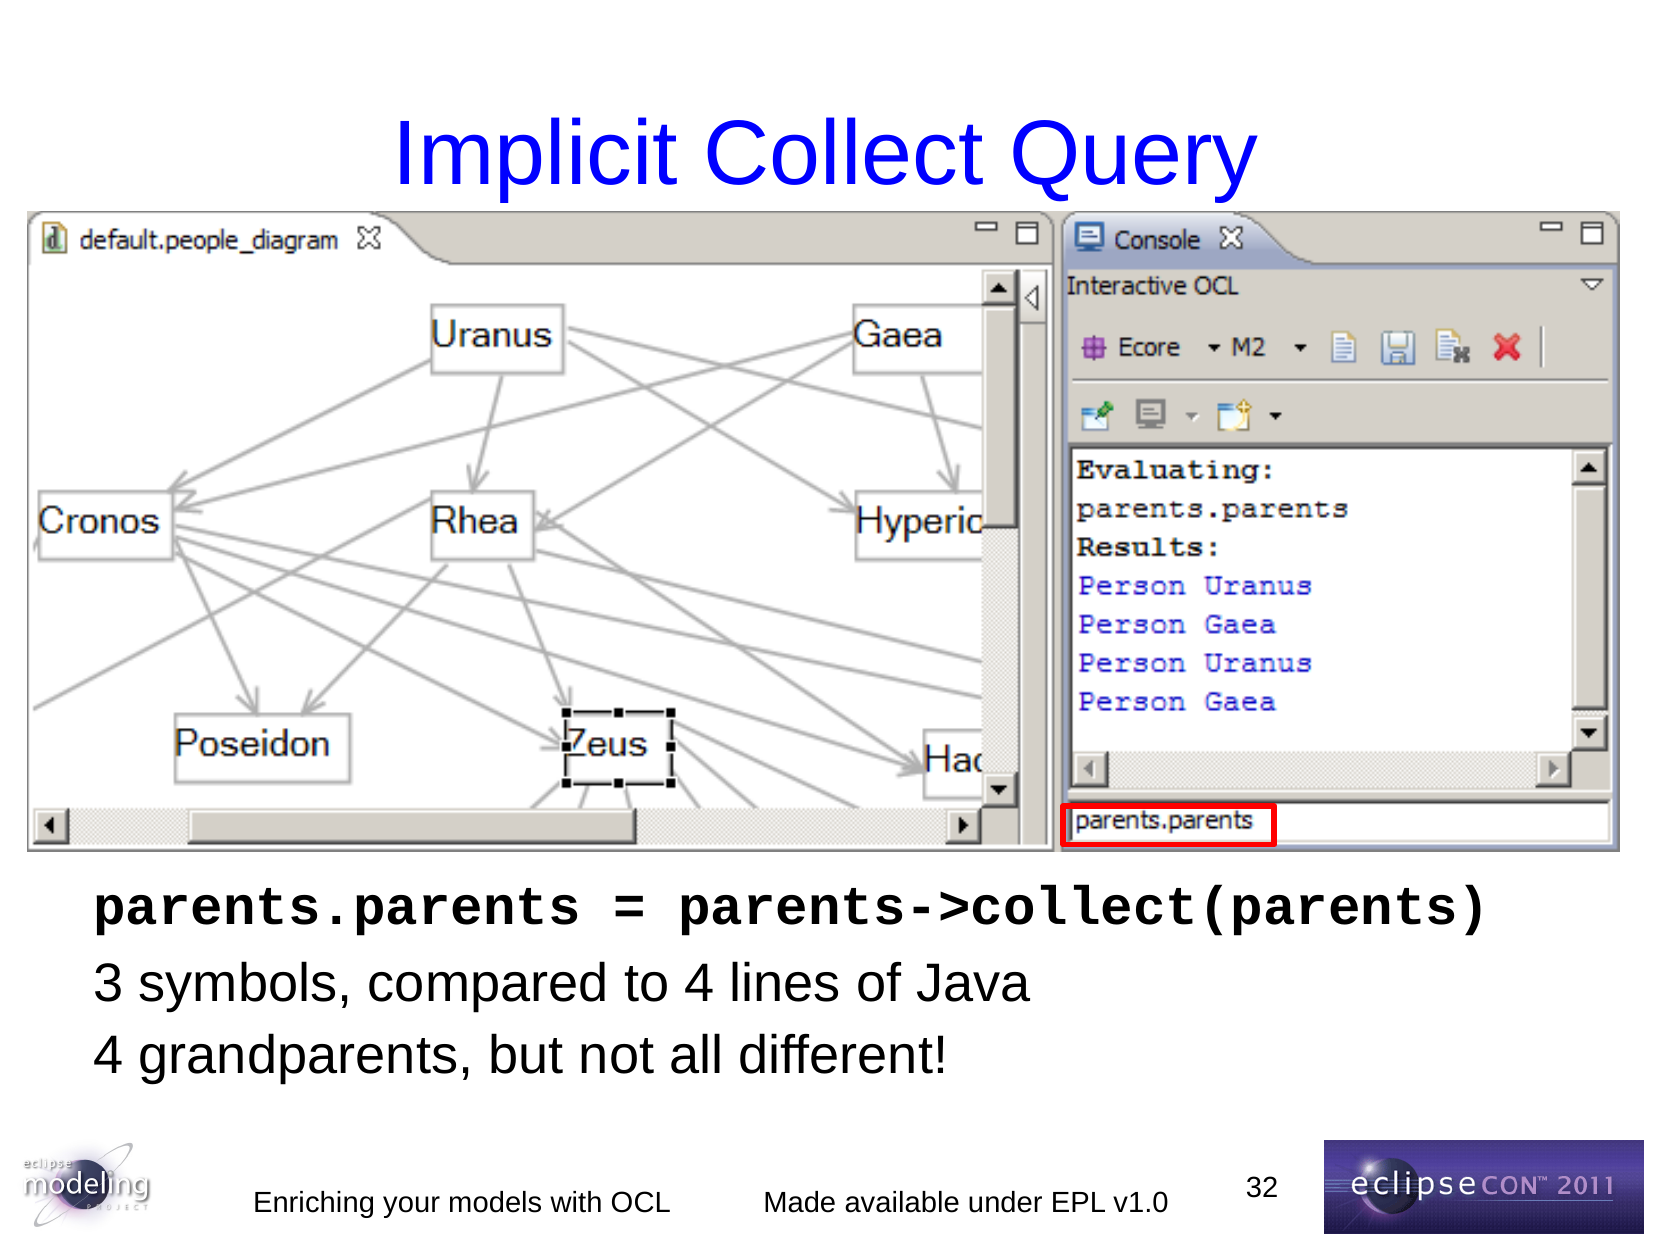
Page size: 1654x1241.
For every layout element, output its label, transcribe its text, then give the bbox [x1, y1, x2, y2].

list parents.parents = parents->collect(parents) 3 symbols, compared to 4 lines of Java 4 grandparents, but not all different! [93, 879, 1582, 1106]
title Implicit Collect Query [82, 49, 1571, 257]
picture [1324, 1140, 1644, 1234]
picture [27, 211, 1620, 852]
picture [9, 1136, 156, 1235]
